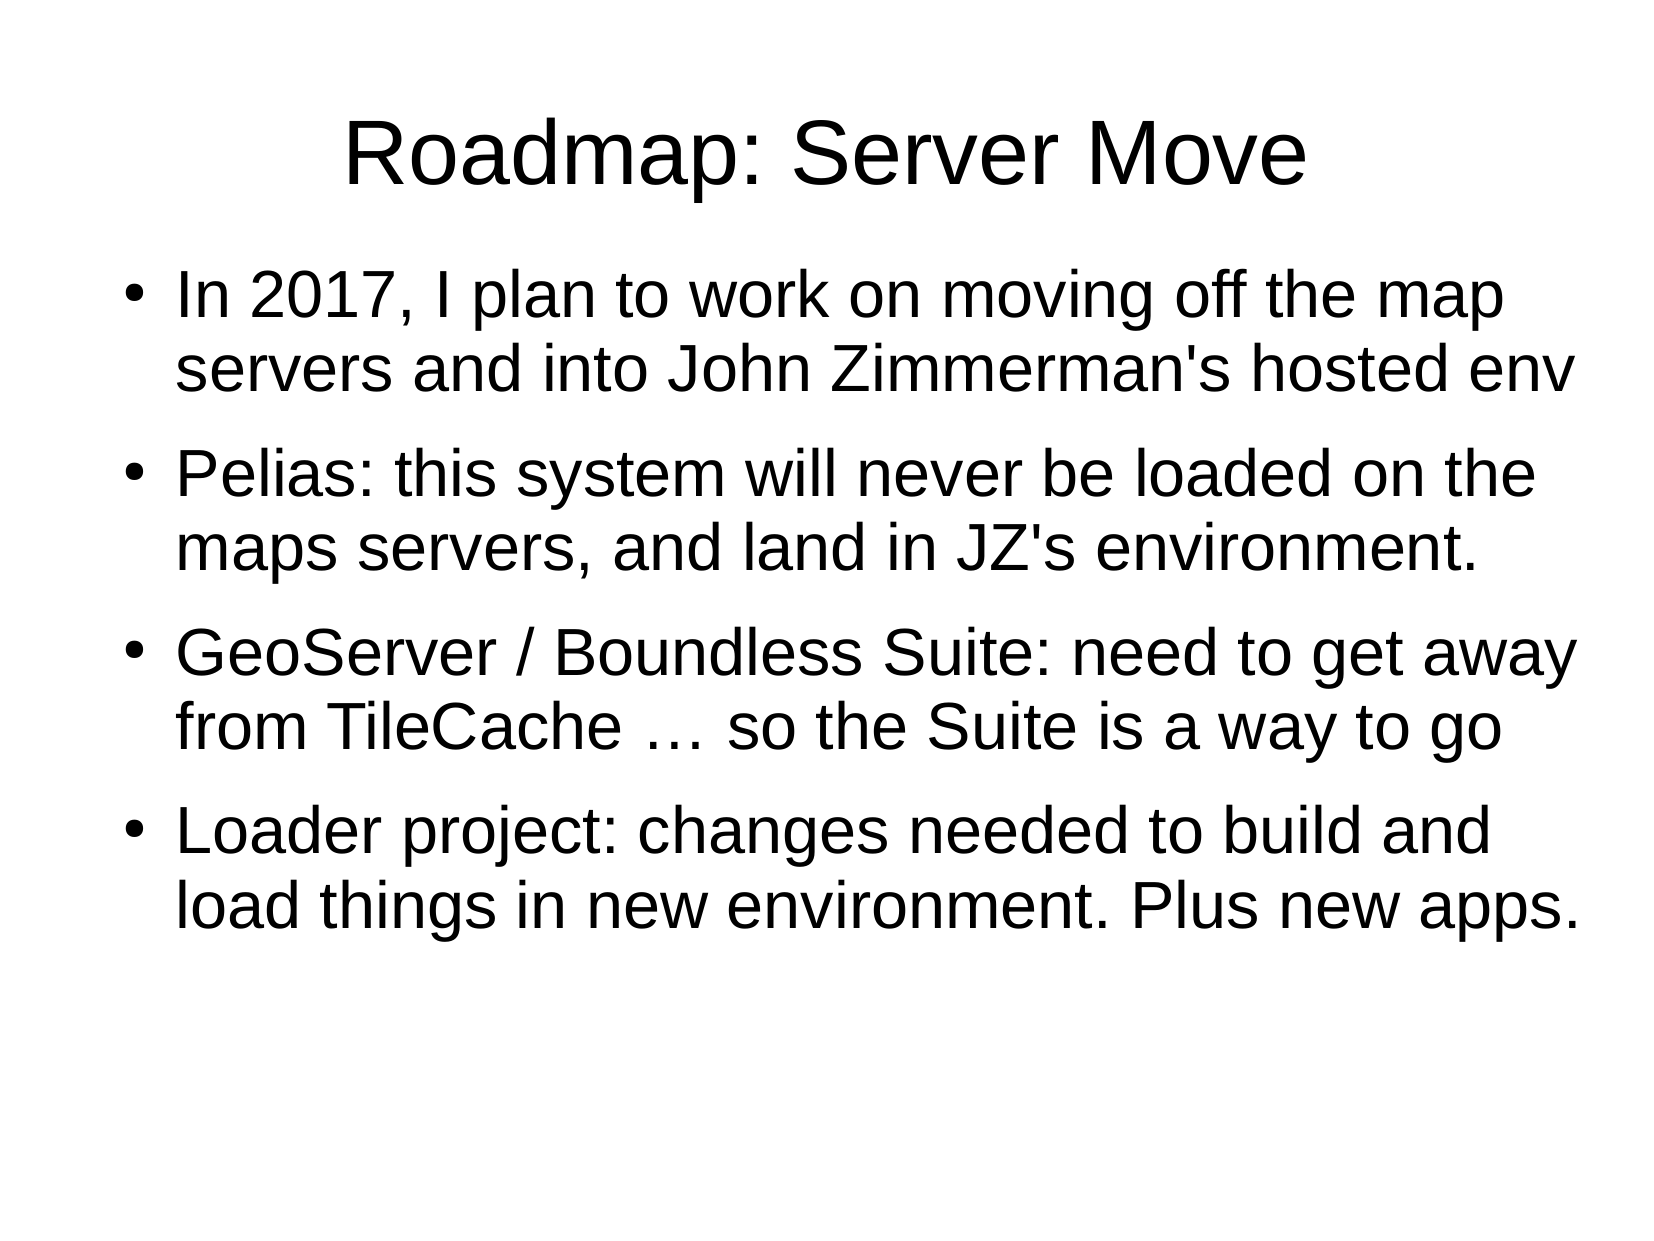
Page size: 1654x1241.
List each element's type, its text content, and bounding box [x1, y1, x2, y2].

list In 2017, I plan to work on moving off the map servers and into John Zimmerman's hosted env Pelias: this system will never be loaded on the maps servers, and land in JZ's environment. GeoServer / Boundless Suite: need to get away from TileCache … so the Suite is a way to go Loader project: changes needed to build and load things in new environment. Plus new apps. [105, 256, 1636, 1216]
title Roadmap: Server Move [82, 49, 1571, 257]
